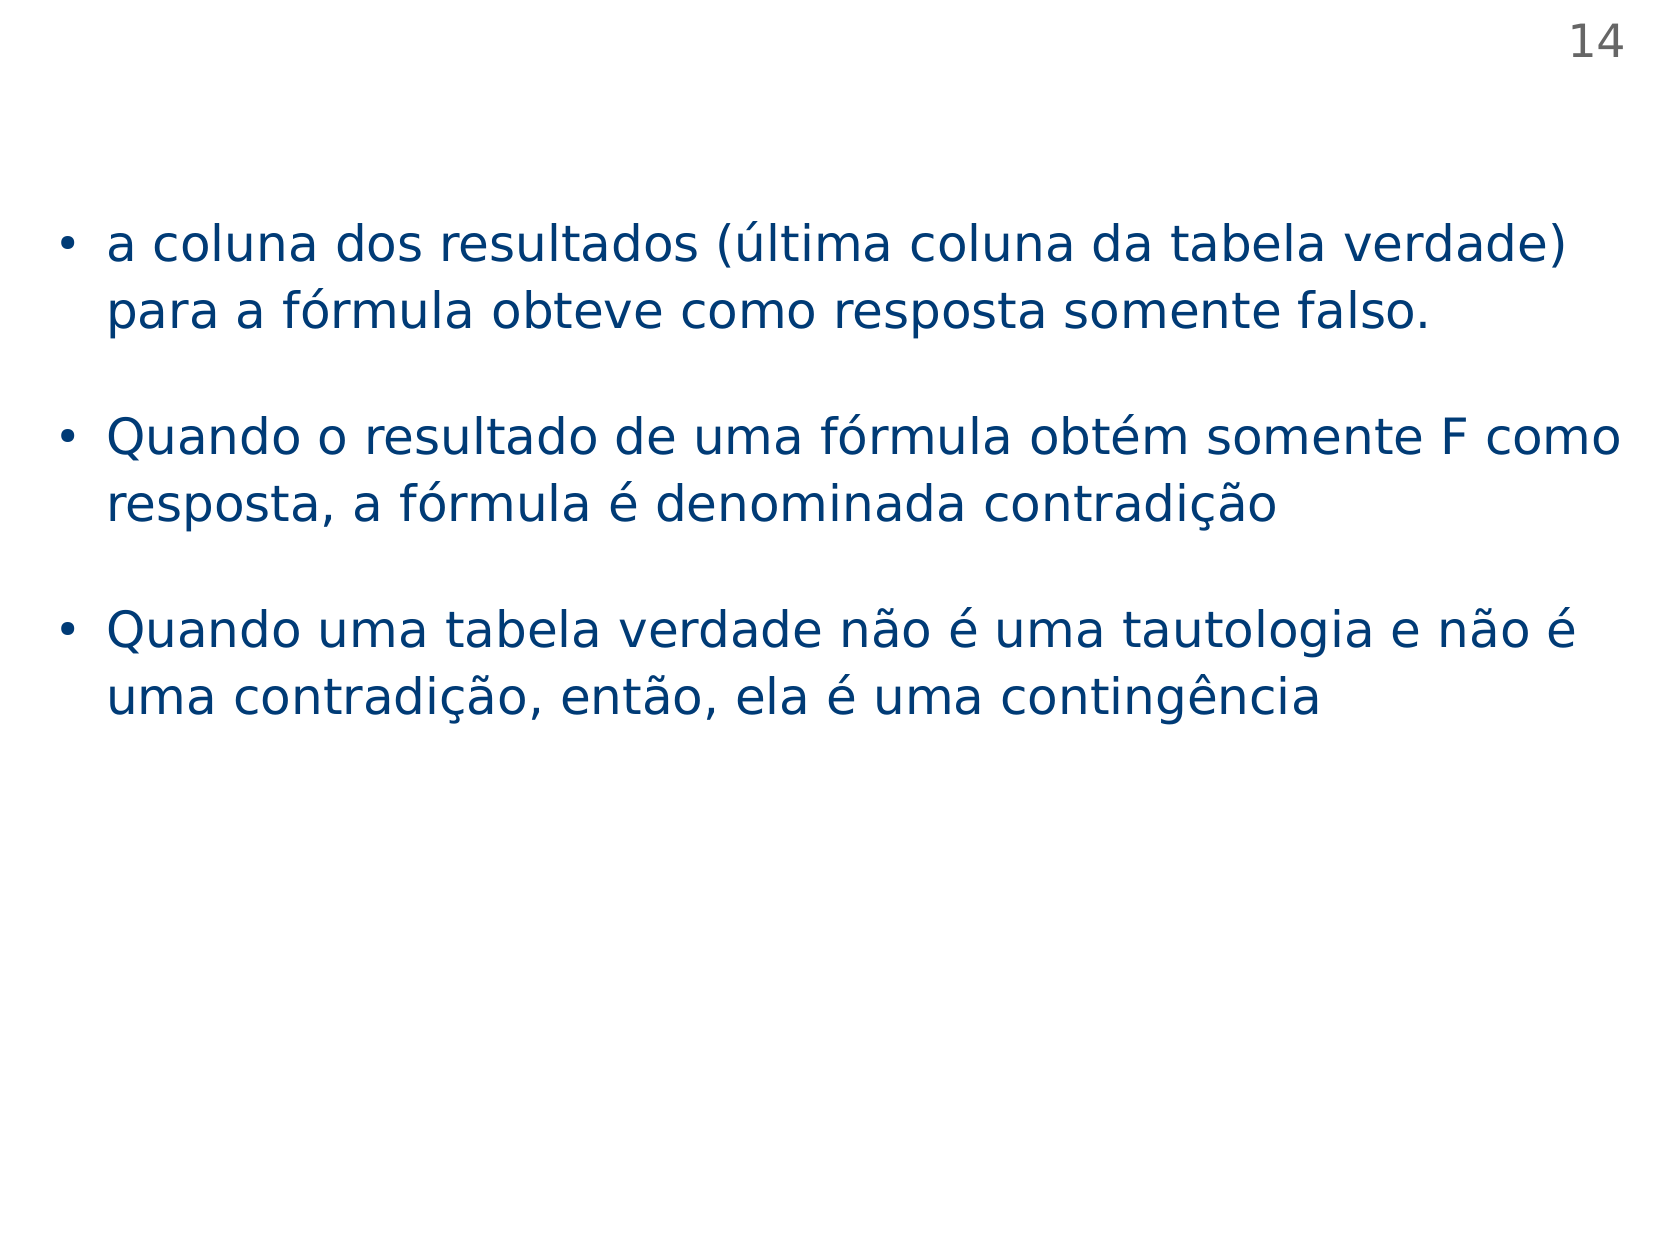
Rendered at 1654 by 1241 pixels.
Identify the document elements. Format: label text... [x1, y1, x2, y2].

list a coluna dos resultados (última coluna da tabela verdade) para a fórmula obteve como resposta somente falso. Quando o resultado de uma fórmula obtém somente F como resposta, a fórmula é denominada contradição Quando uma tabela verdade não é uma tautologia e não é uma contradição, então, ela é uma contingência [59, 206, 1625, 1211]
